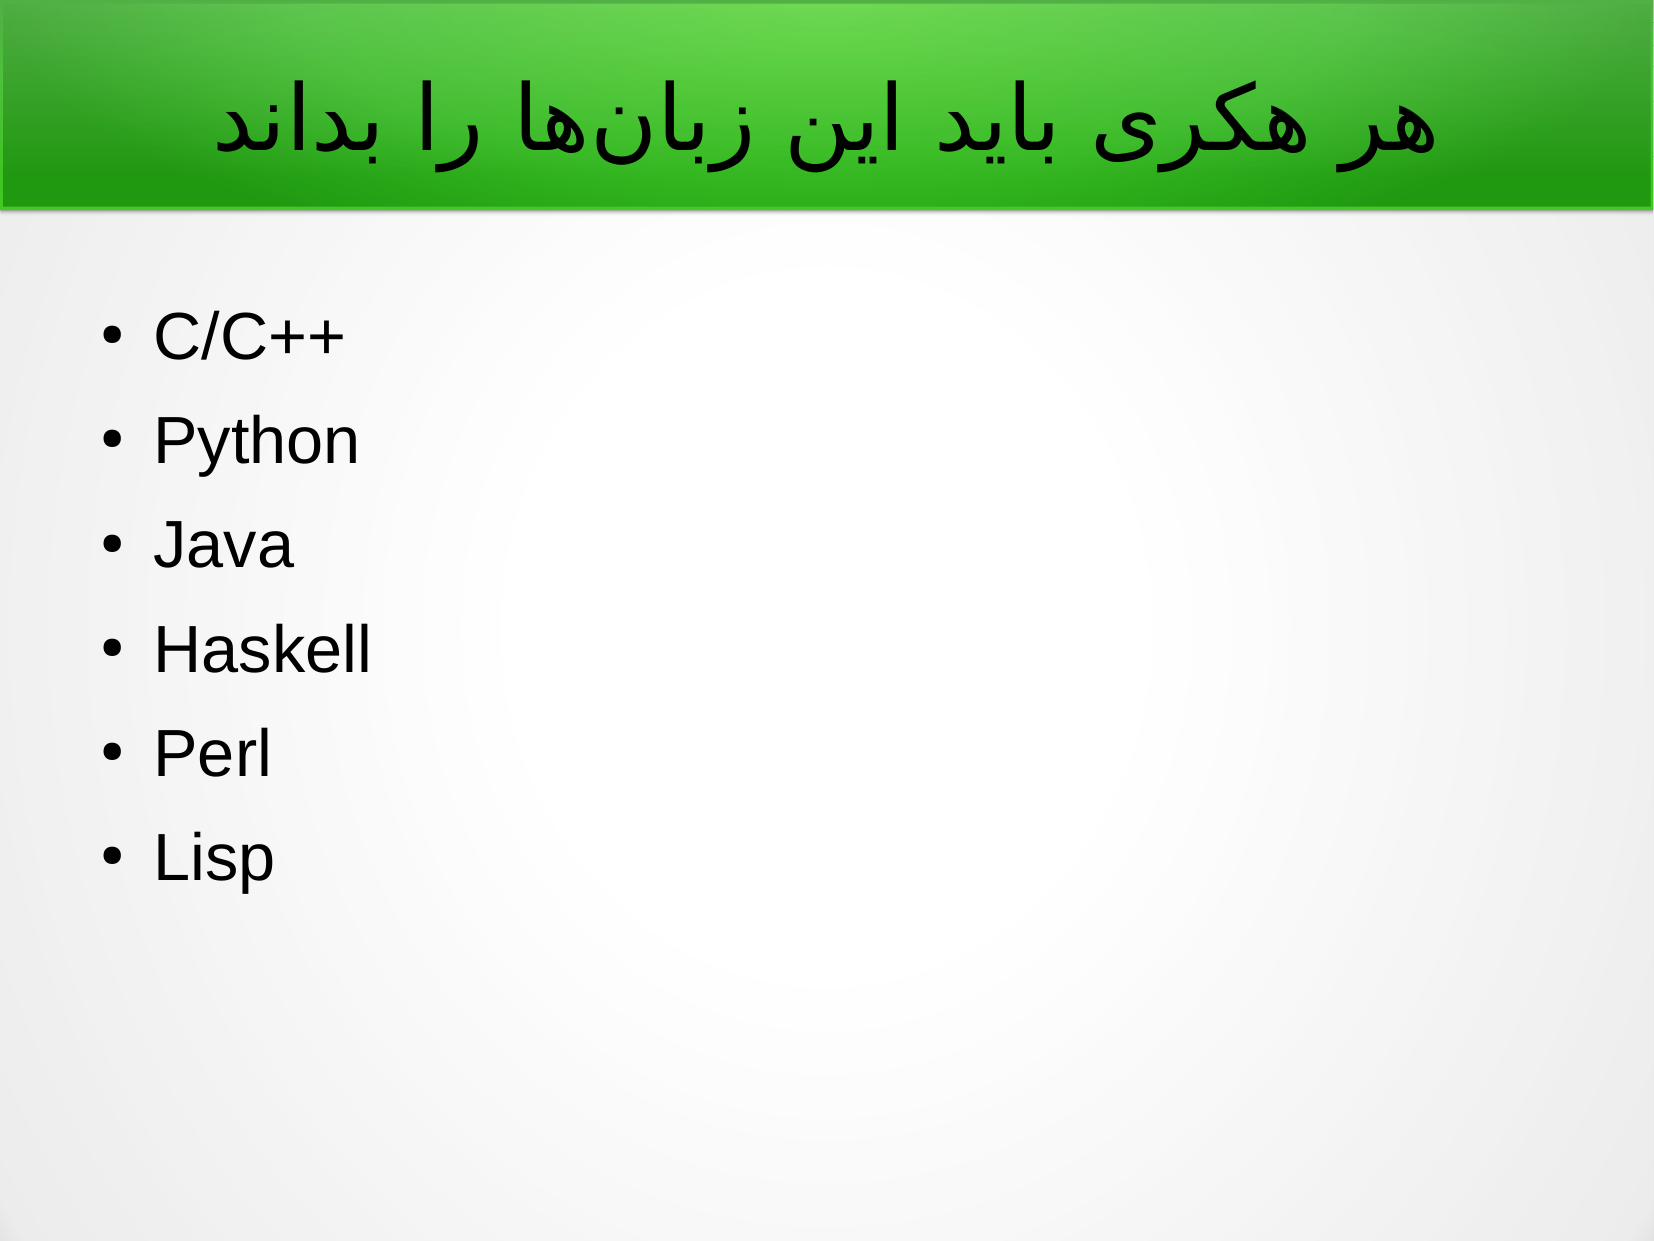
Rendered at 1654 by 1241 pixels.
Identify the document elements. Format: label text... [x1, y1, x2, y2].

list C/C++ Python Java Haskell Perl Lisp [82, 299, 1571, 1019]
title هر هکری باید این زبان‌ها را بداند [82, 30, 1571, 206]
